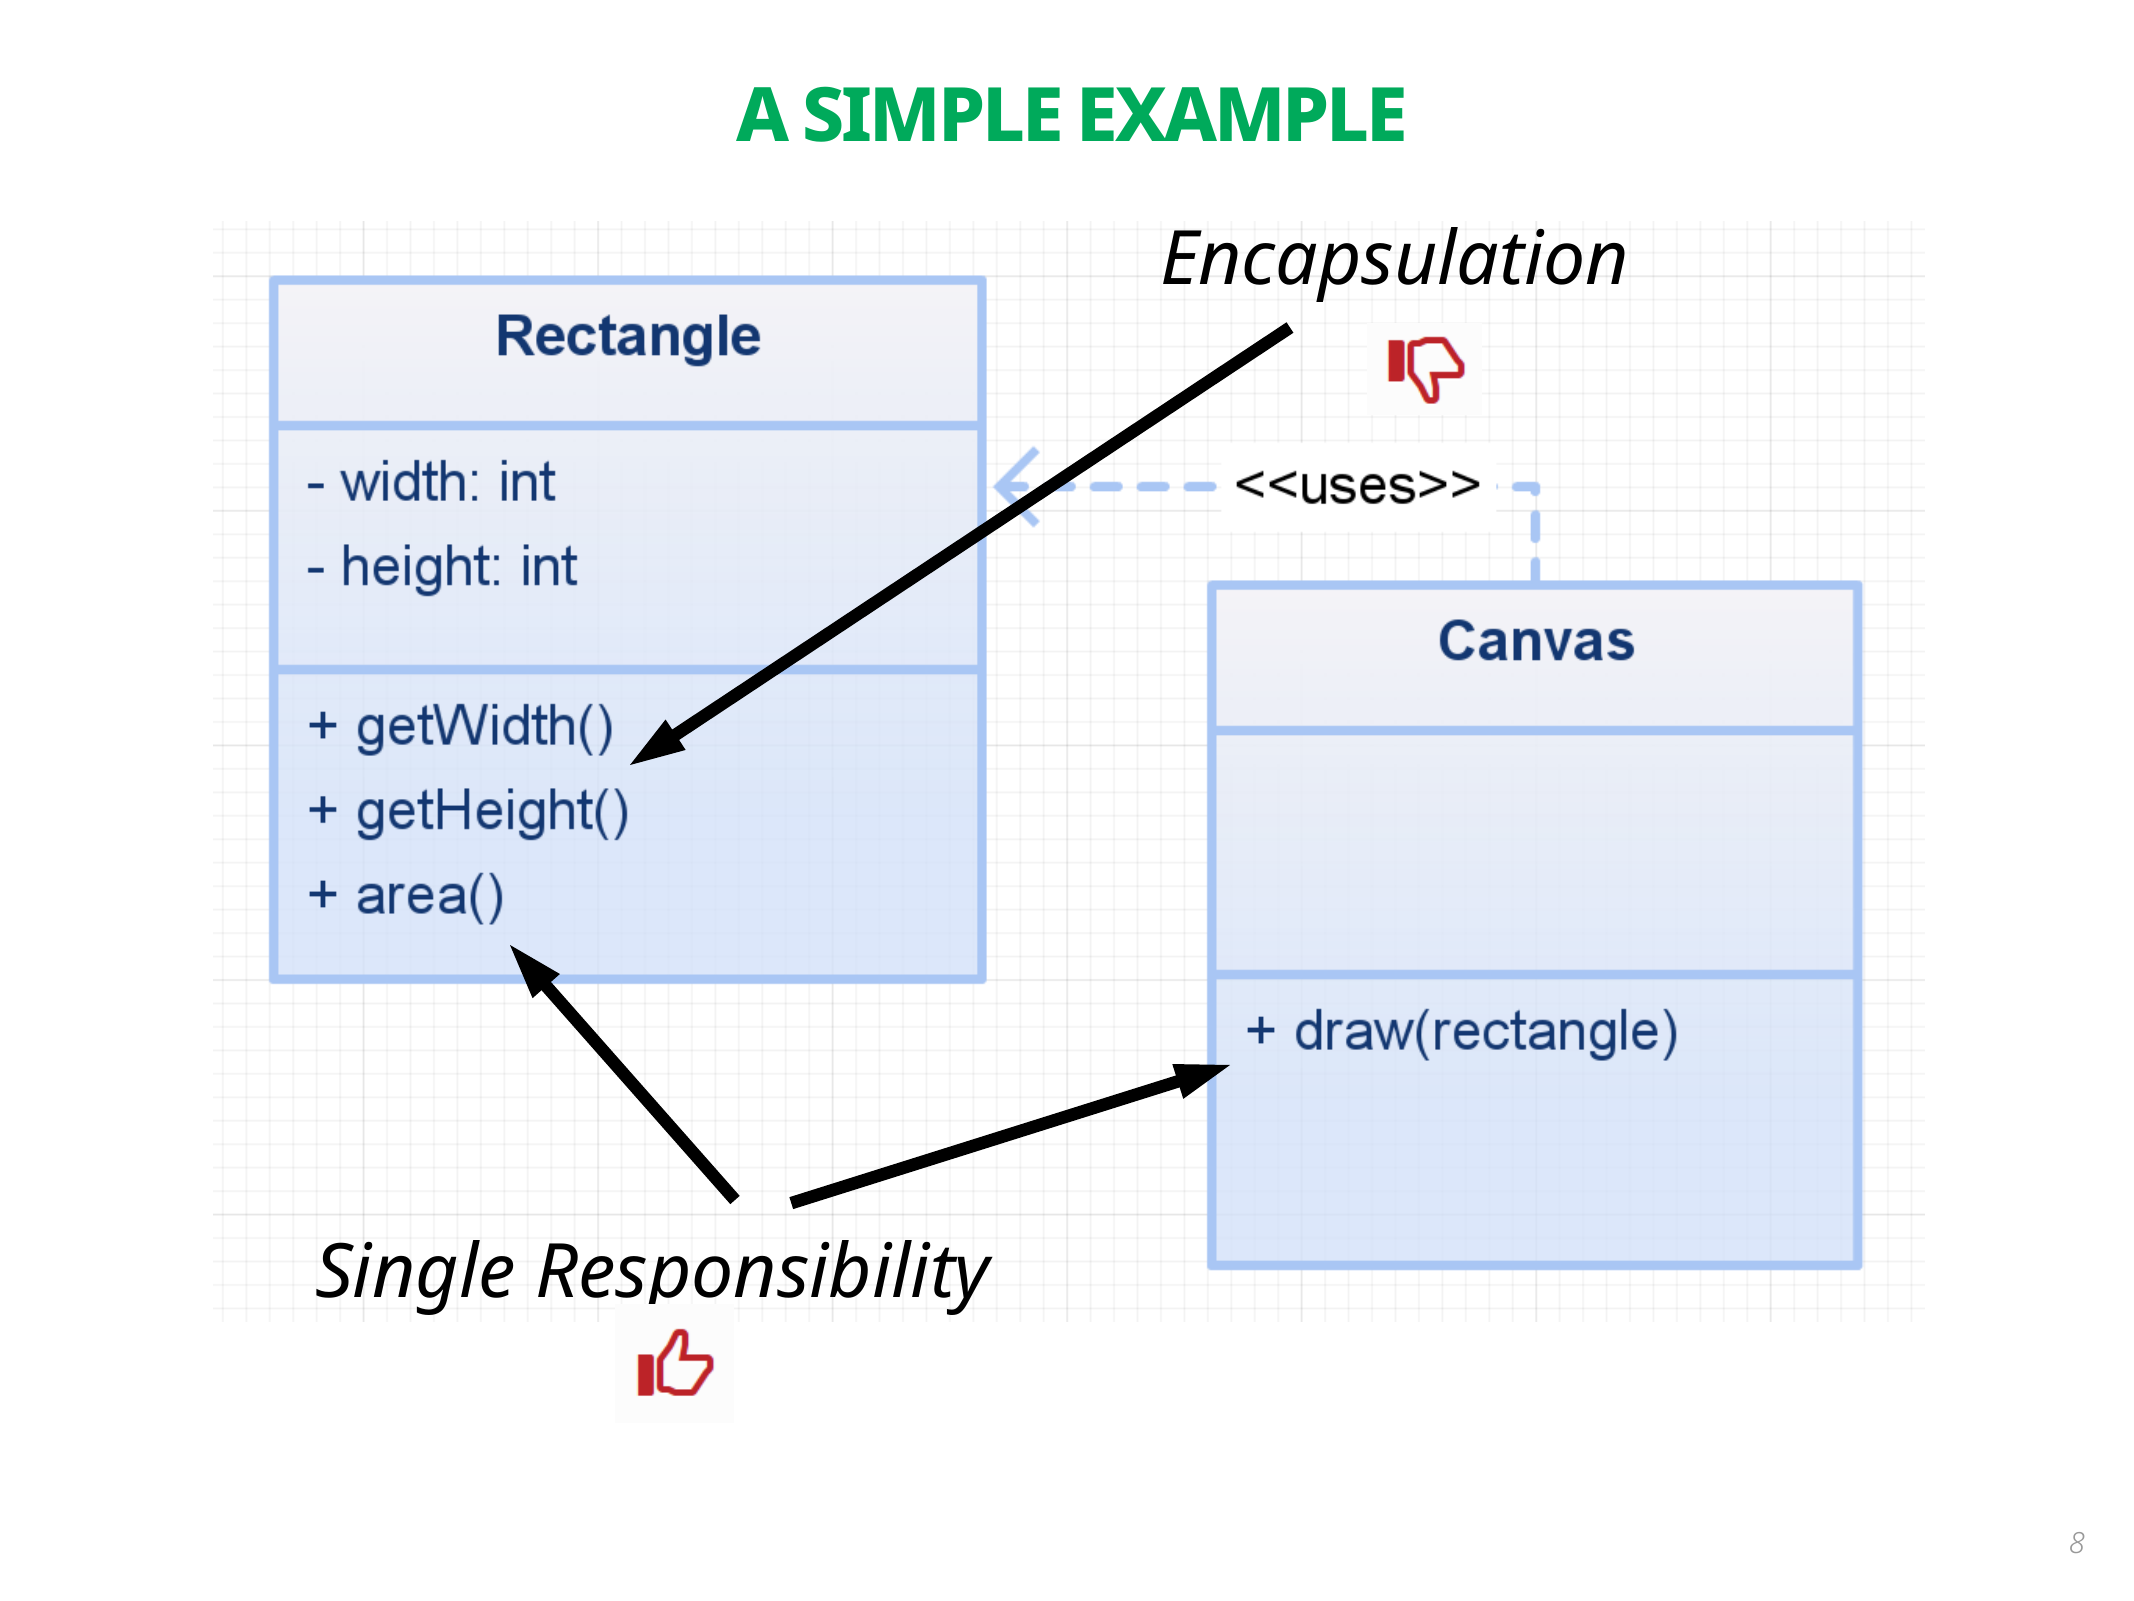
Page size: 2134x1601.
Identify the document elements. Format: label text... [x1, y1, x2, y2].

title A SIMPLE EXAMPLE [60, 30, 2086, 211]
text_box Encapsulation [1085, 211, 1716, 382]
picture [213, 221, 1925, 1322]
text_box Single Responsibility [240, 1142, 1156, 1396]
picture [615, 1304, 734, 1423]
